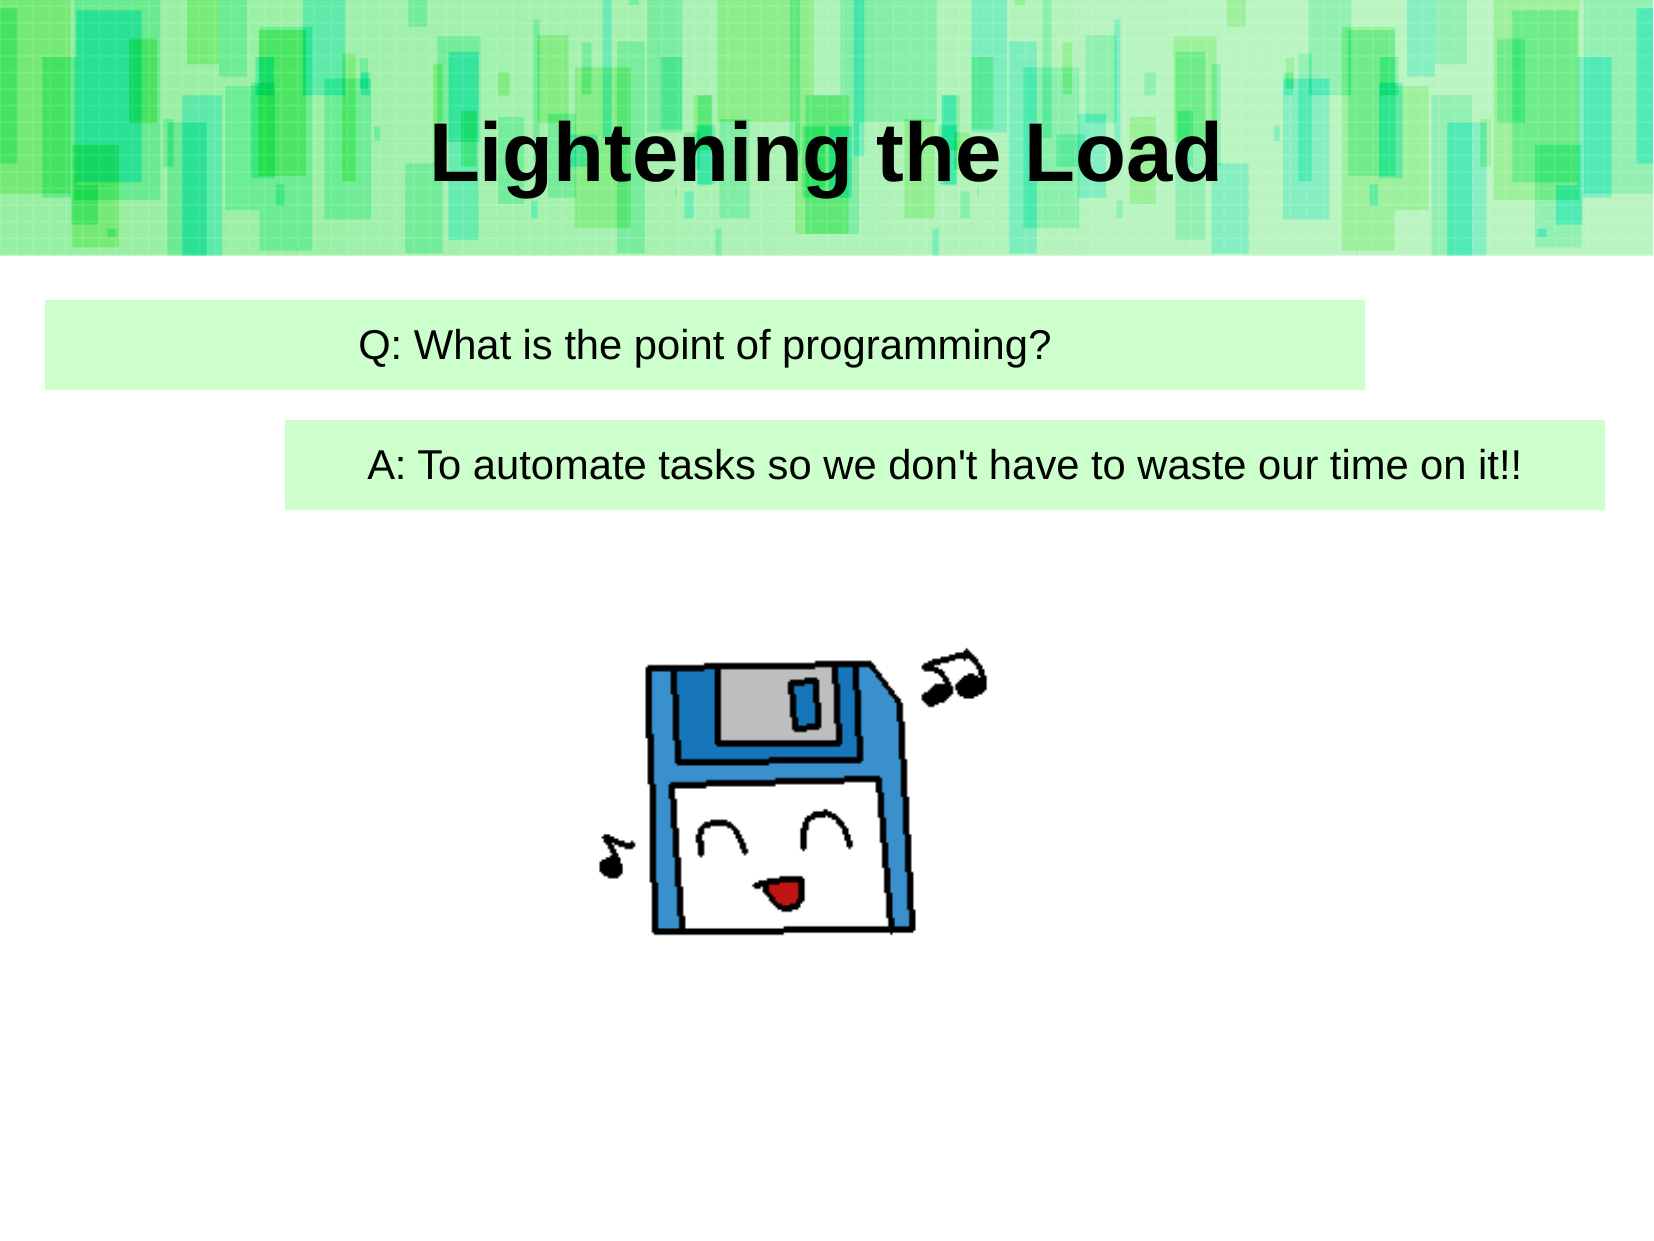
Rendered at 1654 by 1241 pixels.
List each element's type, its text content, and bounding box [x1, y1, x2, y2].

picture [0, 0, 1654, 1241]
text_box A: To automate tasks so we don't have to waste our time on it!! [285, 420, 1606, 511]
text_box Q: What is the point of programming? [45, 300, 1366, 391]
title Lightening the Load [82, 49, 1571, 257]
